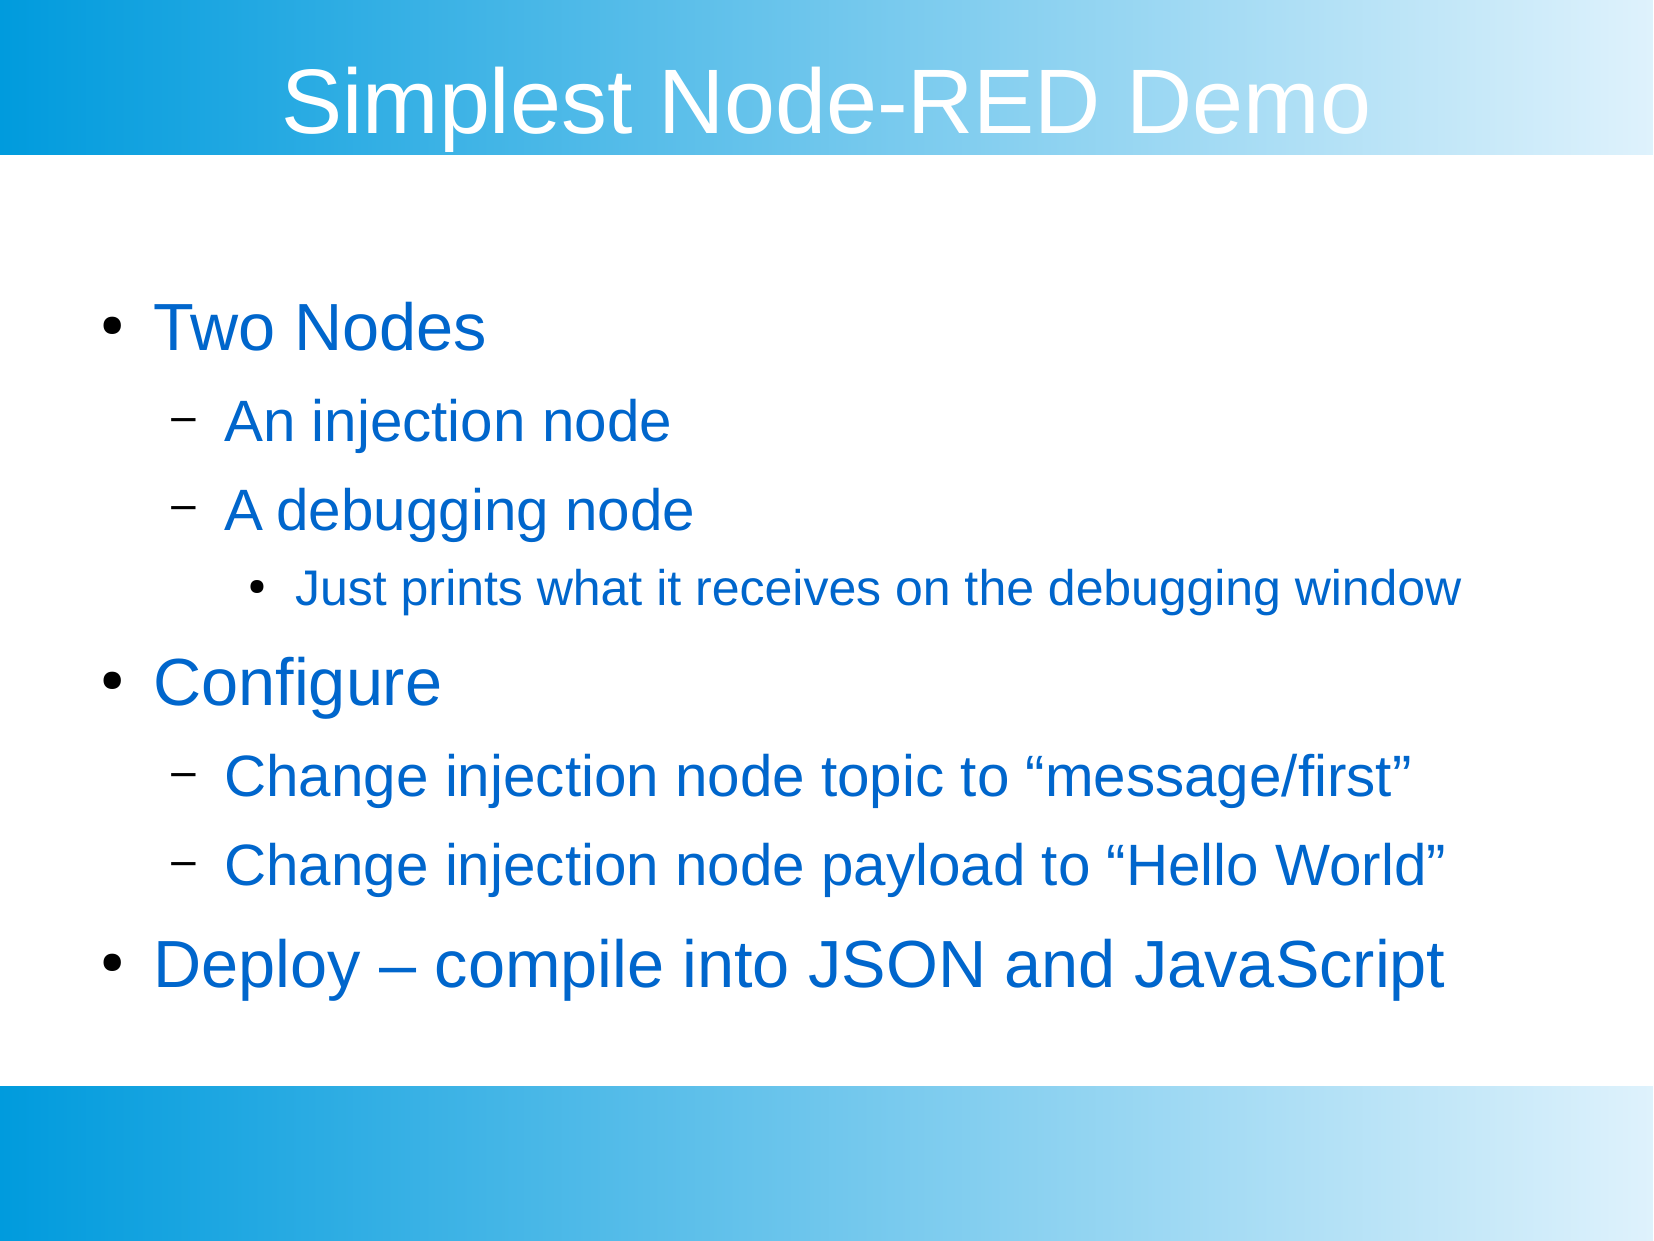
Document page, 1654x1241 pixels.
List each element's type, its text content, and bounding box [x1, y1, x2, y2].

list Two Nodes An injection node A debugging node Just prints what it receives on the debugging window Configure Change injection node topic to “message/first” Change injection node payload to “Hello World” Deploy – compile into JSON and JavaScript [82, 290, 1571, 1010]
title Simplest Node-RED Demo [82, 49, 1571, 155]
